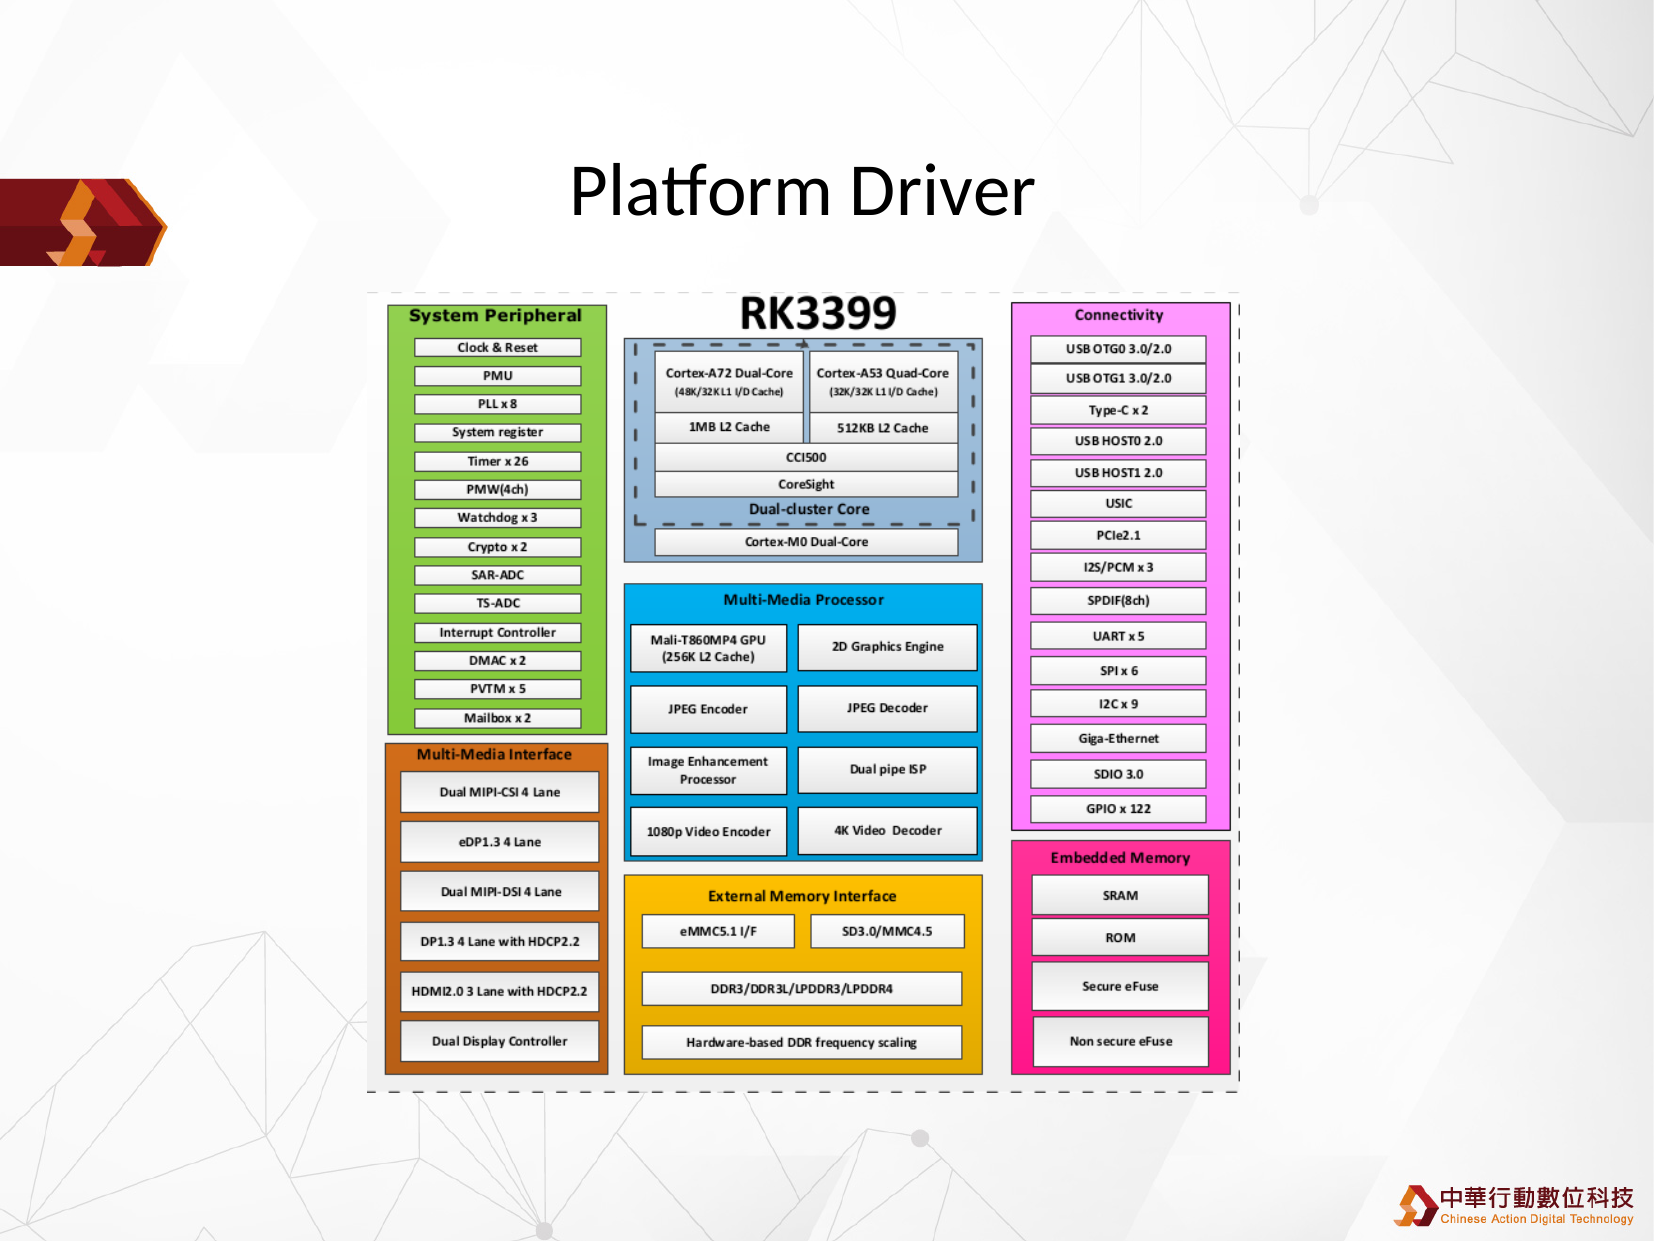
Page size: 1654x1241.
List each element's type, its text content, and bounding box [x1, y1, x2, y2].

title Platform Driver [118, 112, 1506, 281]
picture [0, 0, 1654, 1241]
